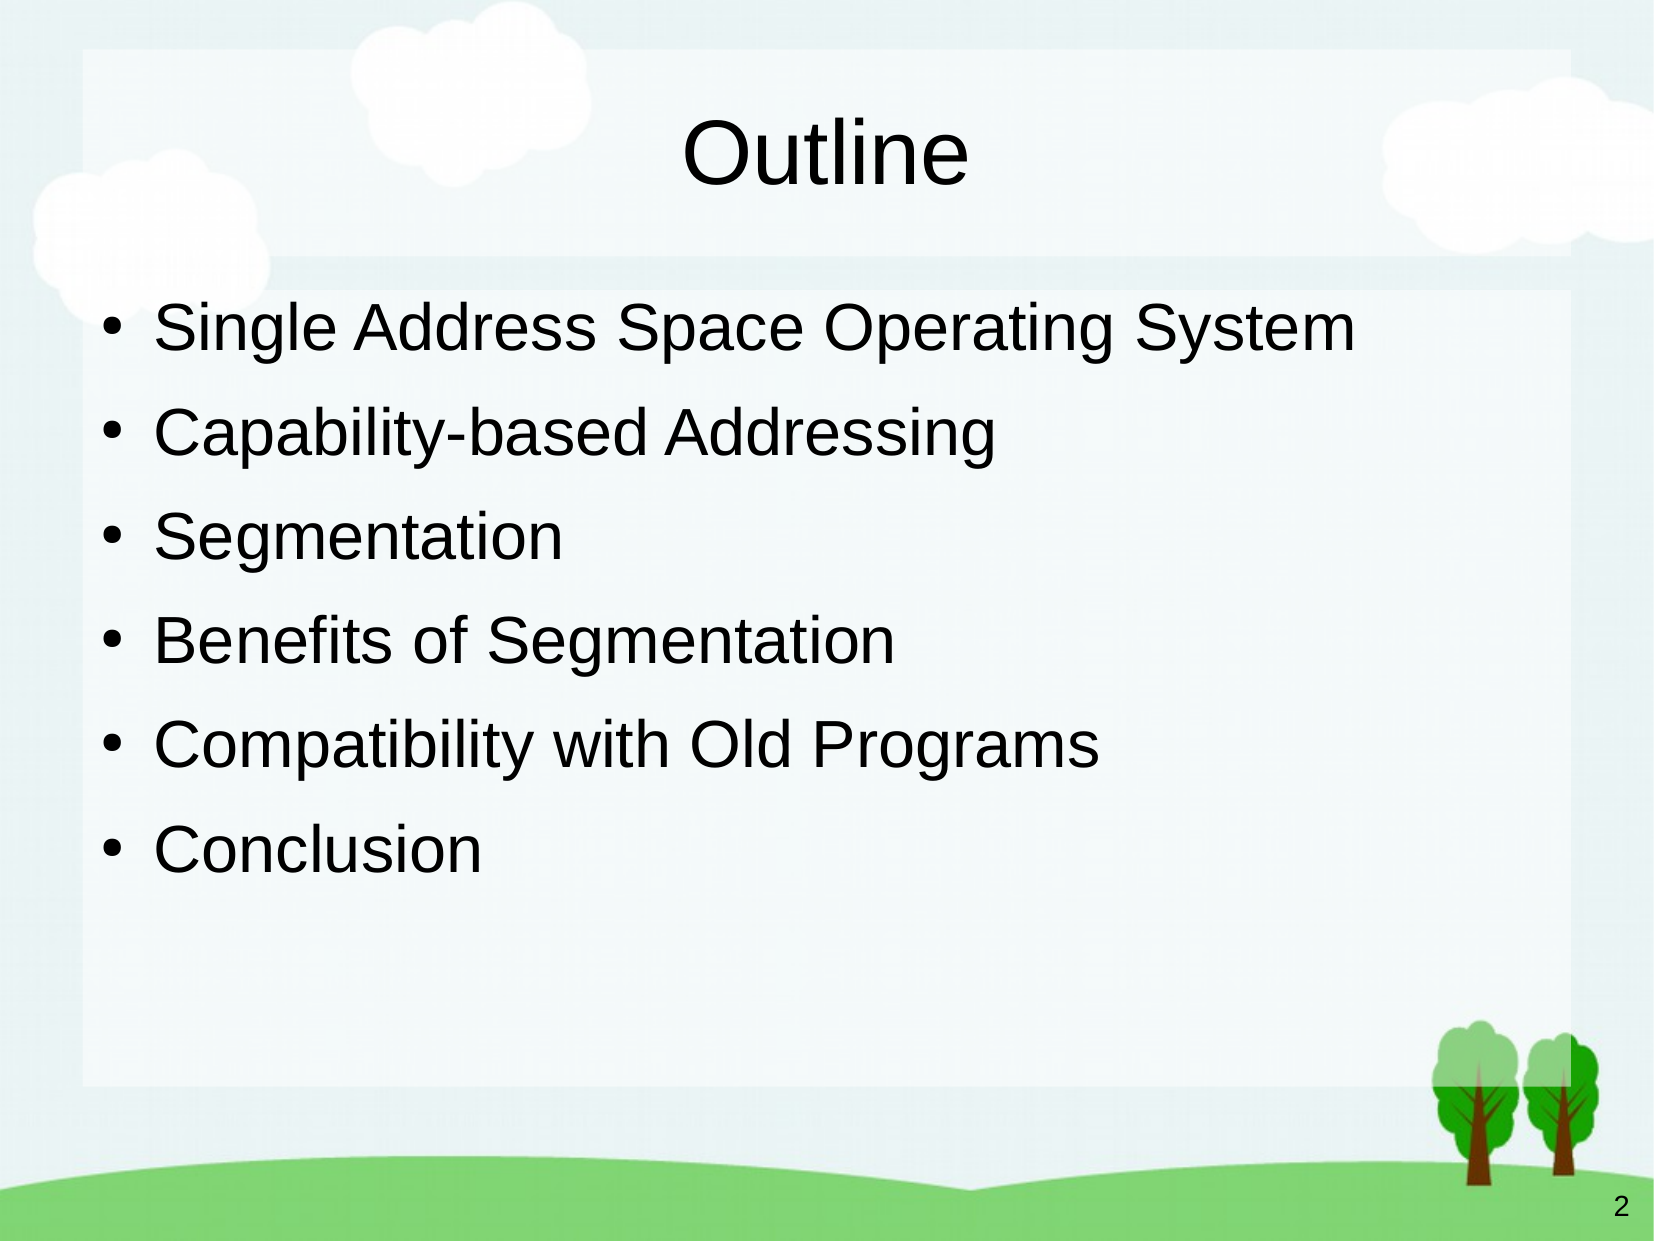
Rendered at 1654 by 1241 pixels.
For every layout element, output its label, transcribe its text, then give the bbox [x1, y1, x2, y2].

list Single Address Space Operating System Capability-based Addressing Segmentation Benefits of Segmentation Compatibility with Old Programs Conclusion [82, 290, 1571, 1087]
picture [0, 0, 1654, 1241]
title Outline [82, 49, 1571, 257]
